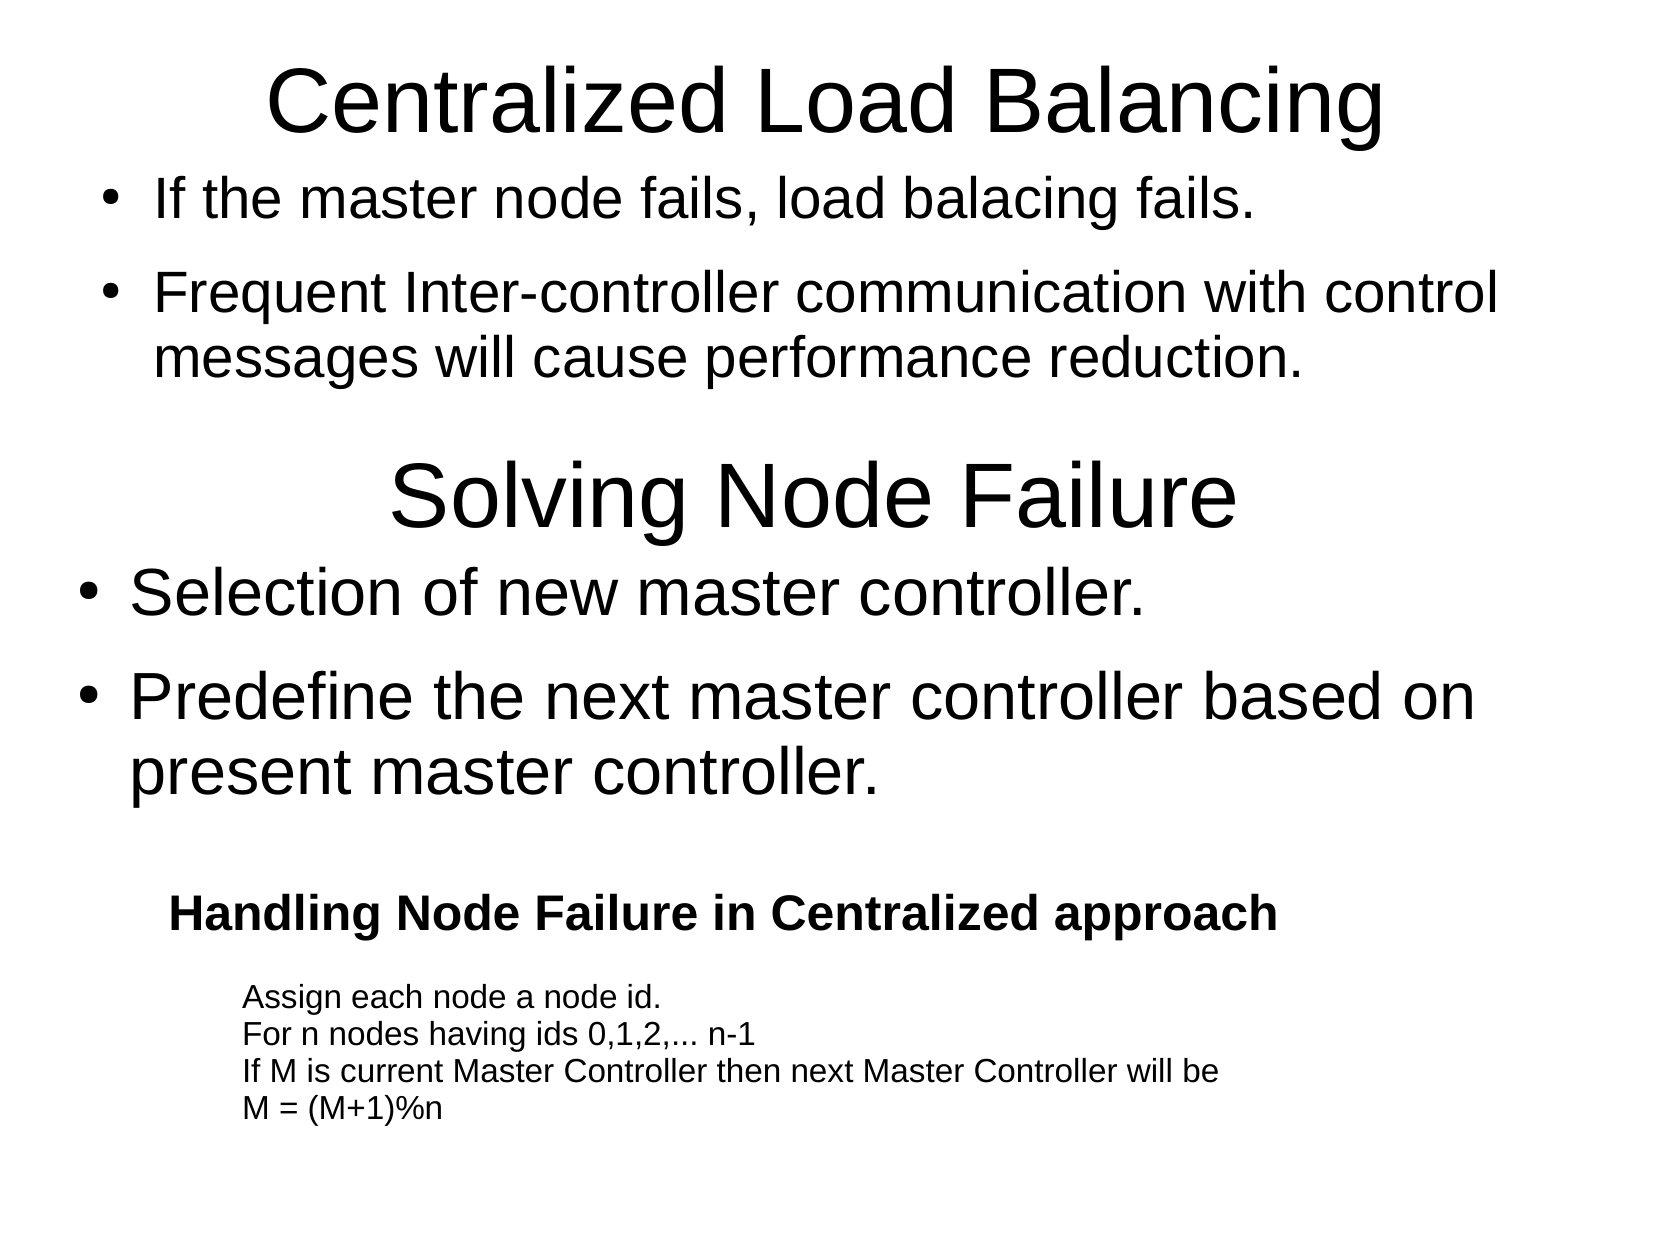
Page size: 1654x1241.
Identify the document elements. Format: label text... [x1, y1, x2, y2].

text_box Handling Node Failure in Centralized approach Assign each node a node id. For n nodes having ids 0,1,2,... n-1 If M is current Master Controller then next Master Controller will be M = (M+1)%n [153, 878, 1430, 1134]
list If the master node fails, load balacing fails. Frequent Inter-controller communication with control messages will cause performance reduction. [82, 165, 1571, 502]
list Selection of new master controller. Predefine the next master controller based on present master controller. [59, 555, 1548, 839]
title Centralized Load Balancing [82, 0, 1571, 165]
title Solving Node Failure [70, 413, 1559, 579]
